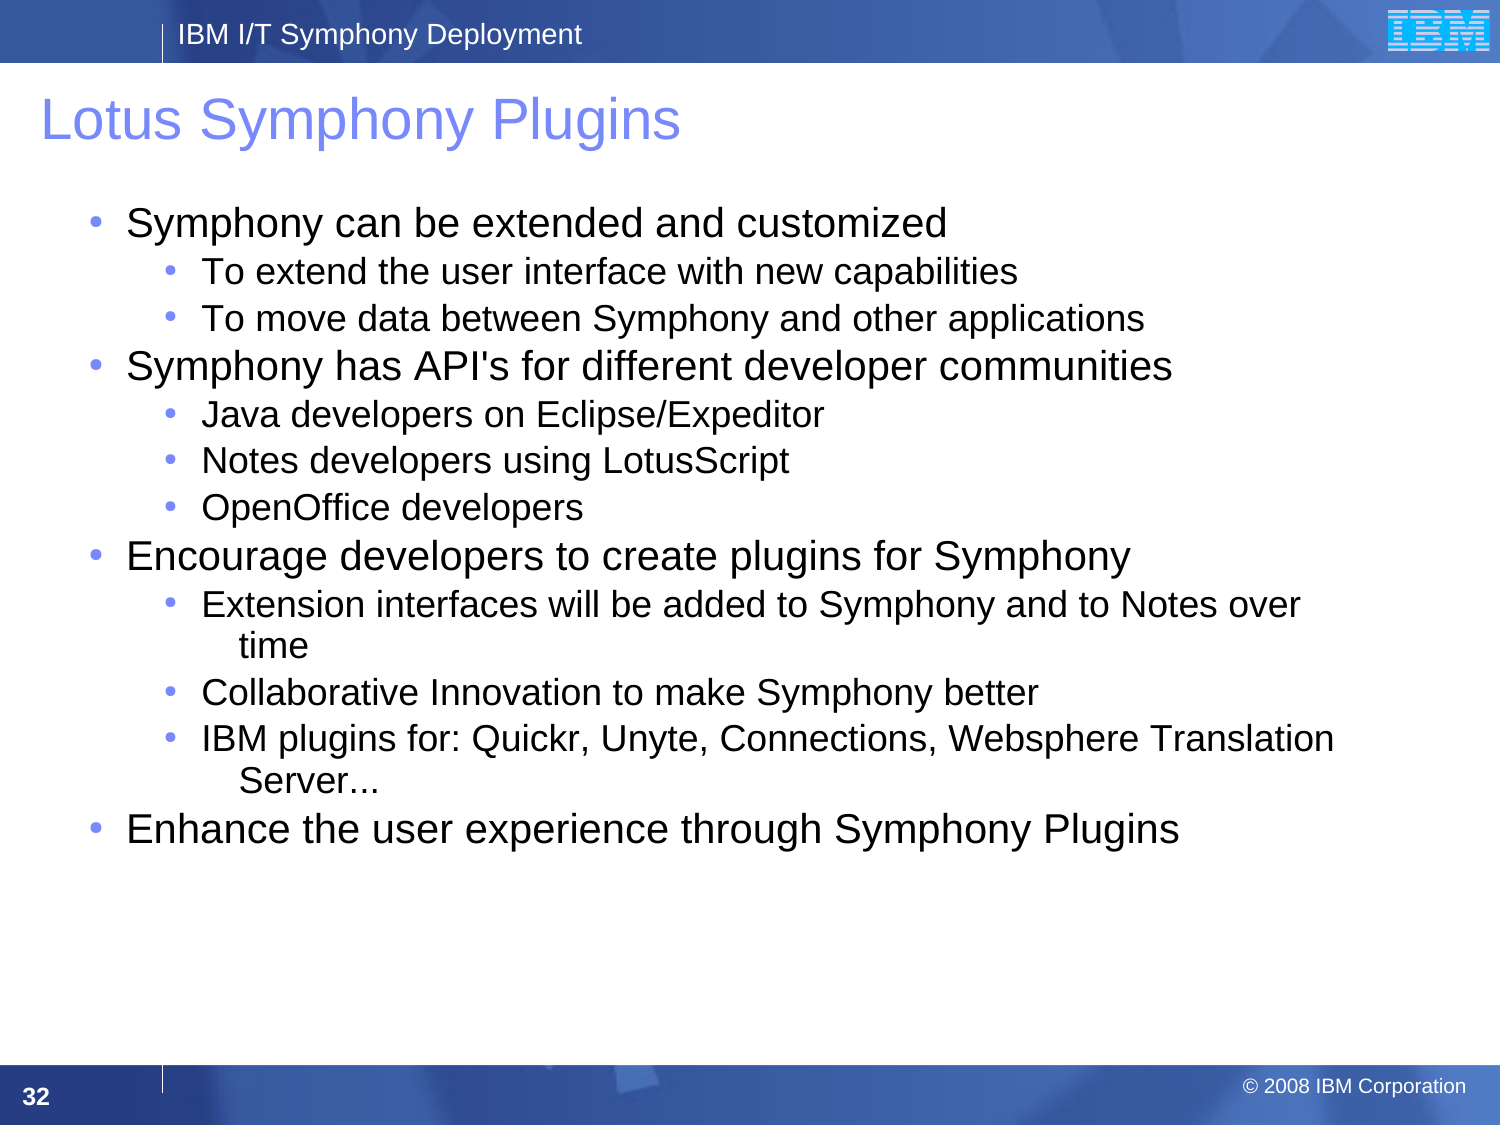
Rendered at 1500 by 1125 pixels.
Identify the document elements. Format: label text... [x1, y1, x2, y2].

title Lotus Symphony Plugins [25, 78, 1378, 160]
list Symphony can be extended and customized To extend the user interface with new capabilities To move data between Symphony and other applications Symphony has API's for different developer communities Java developers on Eclipse/Expeditor Notes developers using LotusScript OpenOffice developers Encourage developers to create plugins for Symphony Extension interfaces will be added to Symphony and to Notes over time Collaborative Innovation to make Symphony better IBM plugins for: Quickr, Unyte, Connections, Websphere Translation Server... Enhance the user experience through Symphony Plugins [88, 200, 1365, 968]
text_box 1 [41, 1080, 124, 1118]
